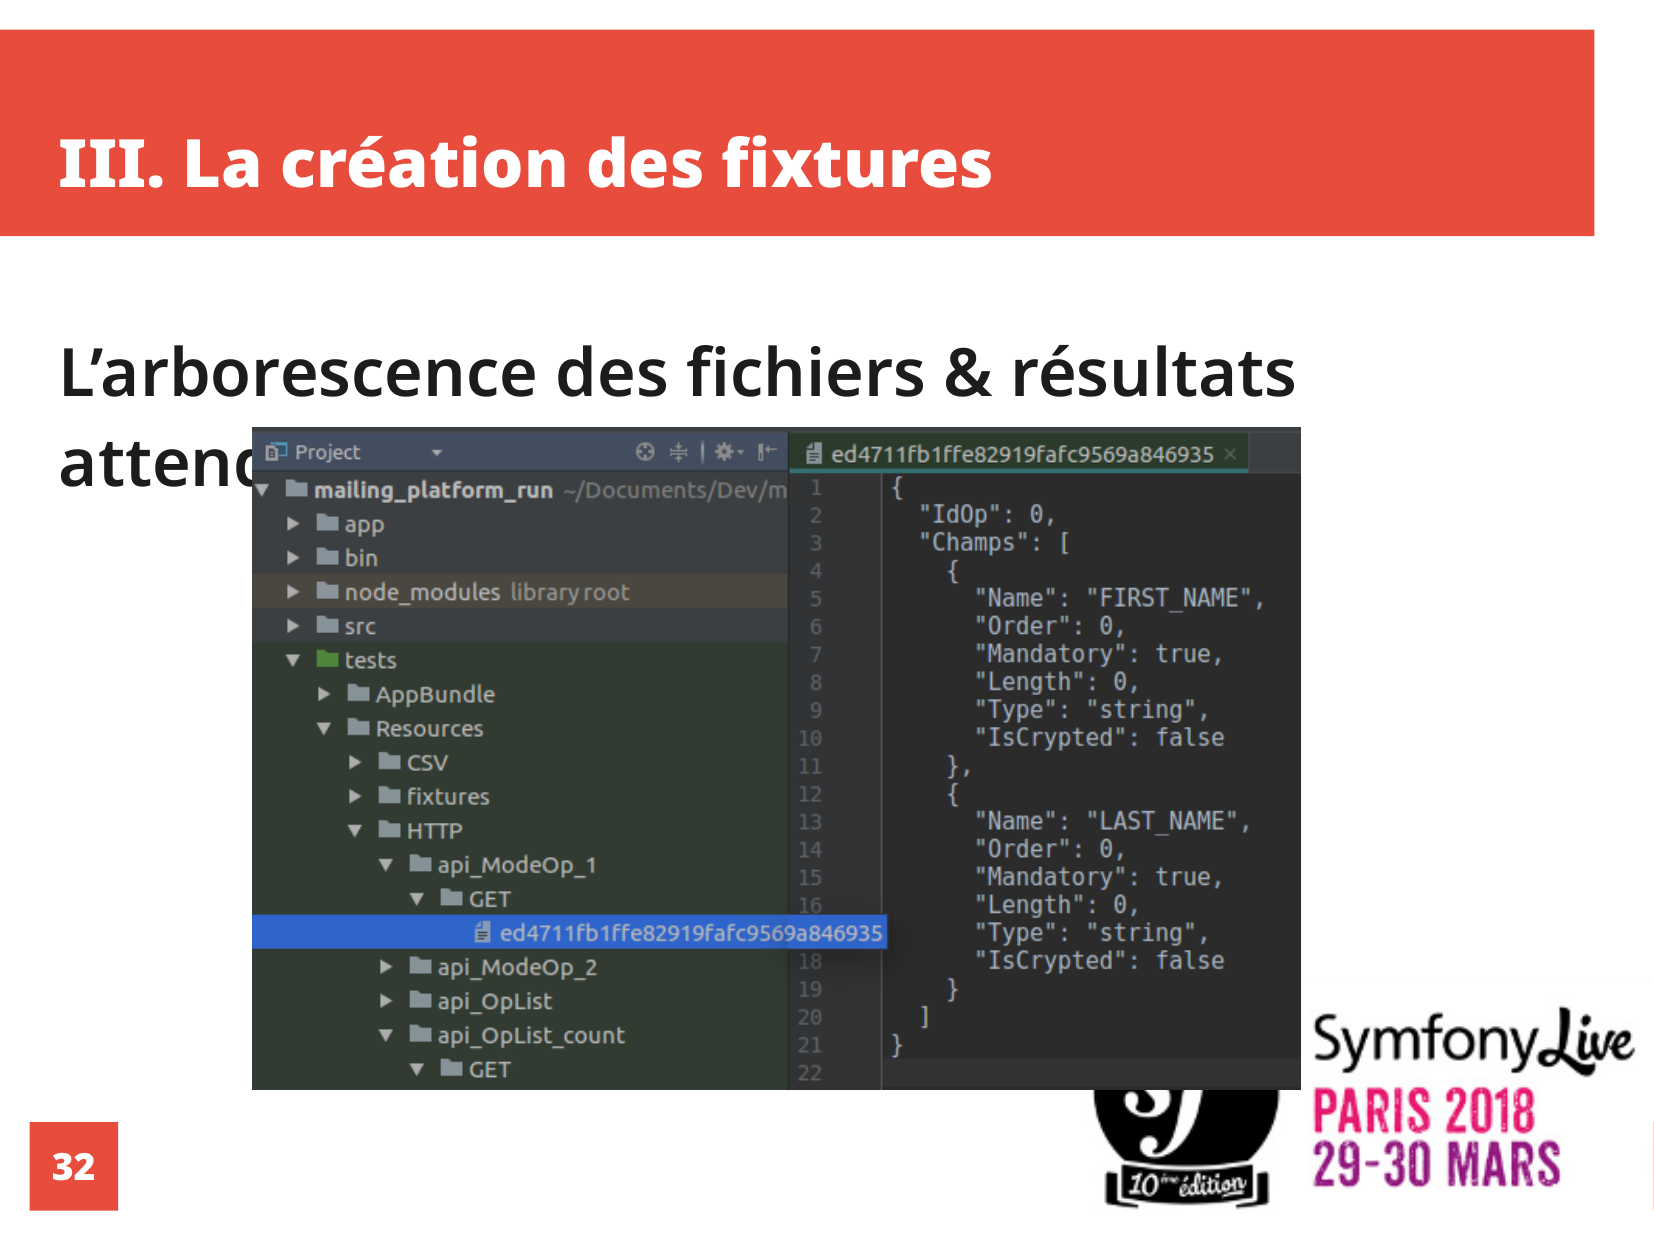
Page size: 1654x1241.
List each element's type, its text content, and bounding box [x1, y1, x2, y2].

picture [252, 427, 1301, 1090]
title III. La création des fixtures [59, 59, 1595, 207]
picture [1053, 979, 1654, 1241]
list L’arborescence des fichiers & résultats attendus : [59, 324, 1565, 1093]
